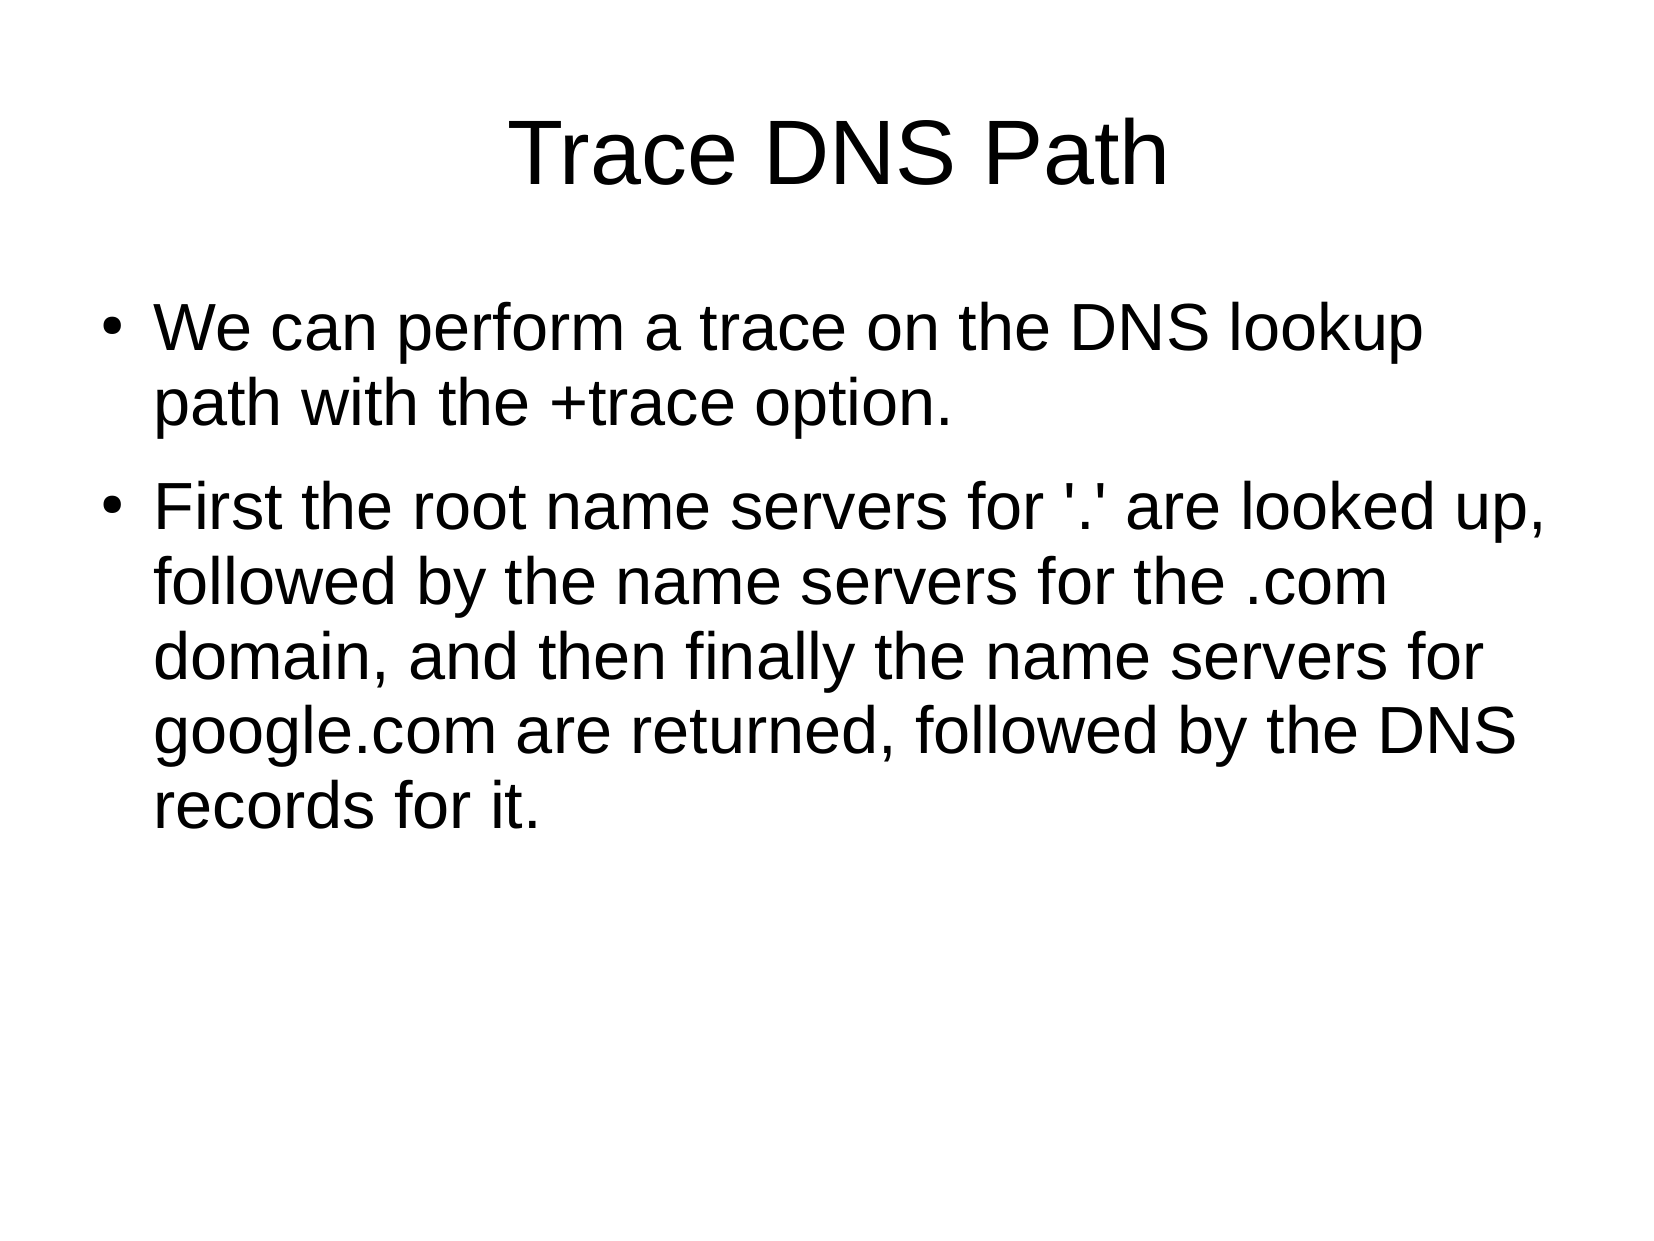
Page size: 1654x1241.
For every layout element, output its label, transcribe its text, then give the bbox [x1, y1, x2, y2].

list We can perform a trace on the DNS lookup path with the +trace option. First the root name servers for '.' are looked up, followed by the name servers for the .com domain, and then finally the name servers for google.com are returned, followed by the DNS records for it. [82, 290, 1571, 1010]
title Trace DNS Path [82, 49, 1571, 257]
